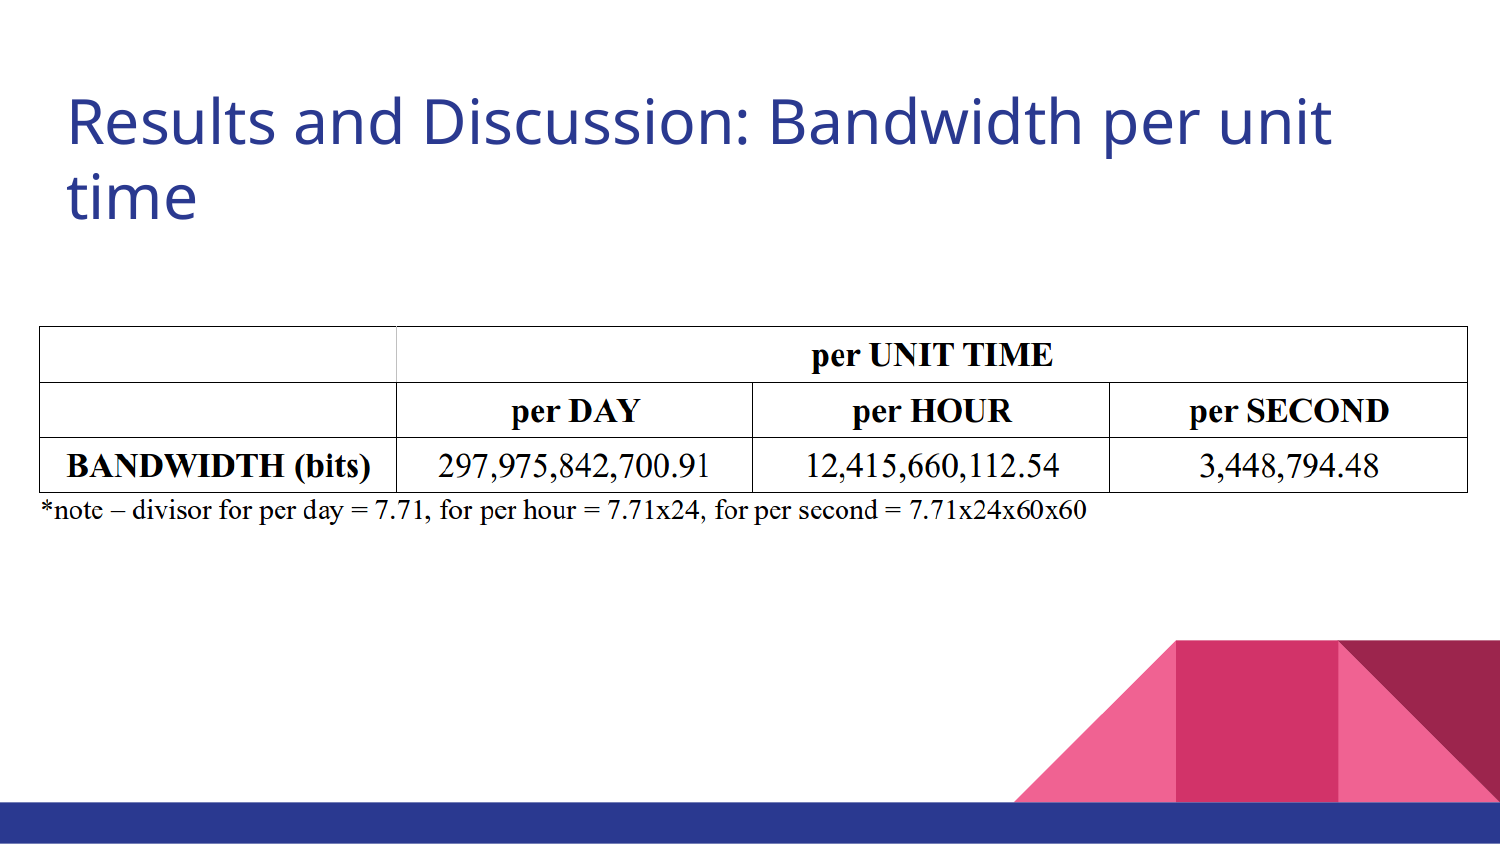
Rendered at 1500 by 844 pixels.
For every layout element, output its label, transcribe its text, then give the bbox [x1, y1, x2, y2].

title Results and Discussion: Bandwidth per unit time [51, 67, 1449, 167]
picture [24, 308, 1475, 535]
